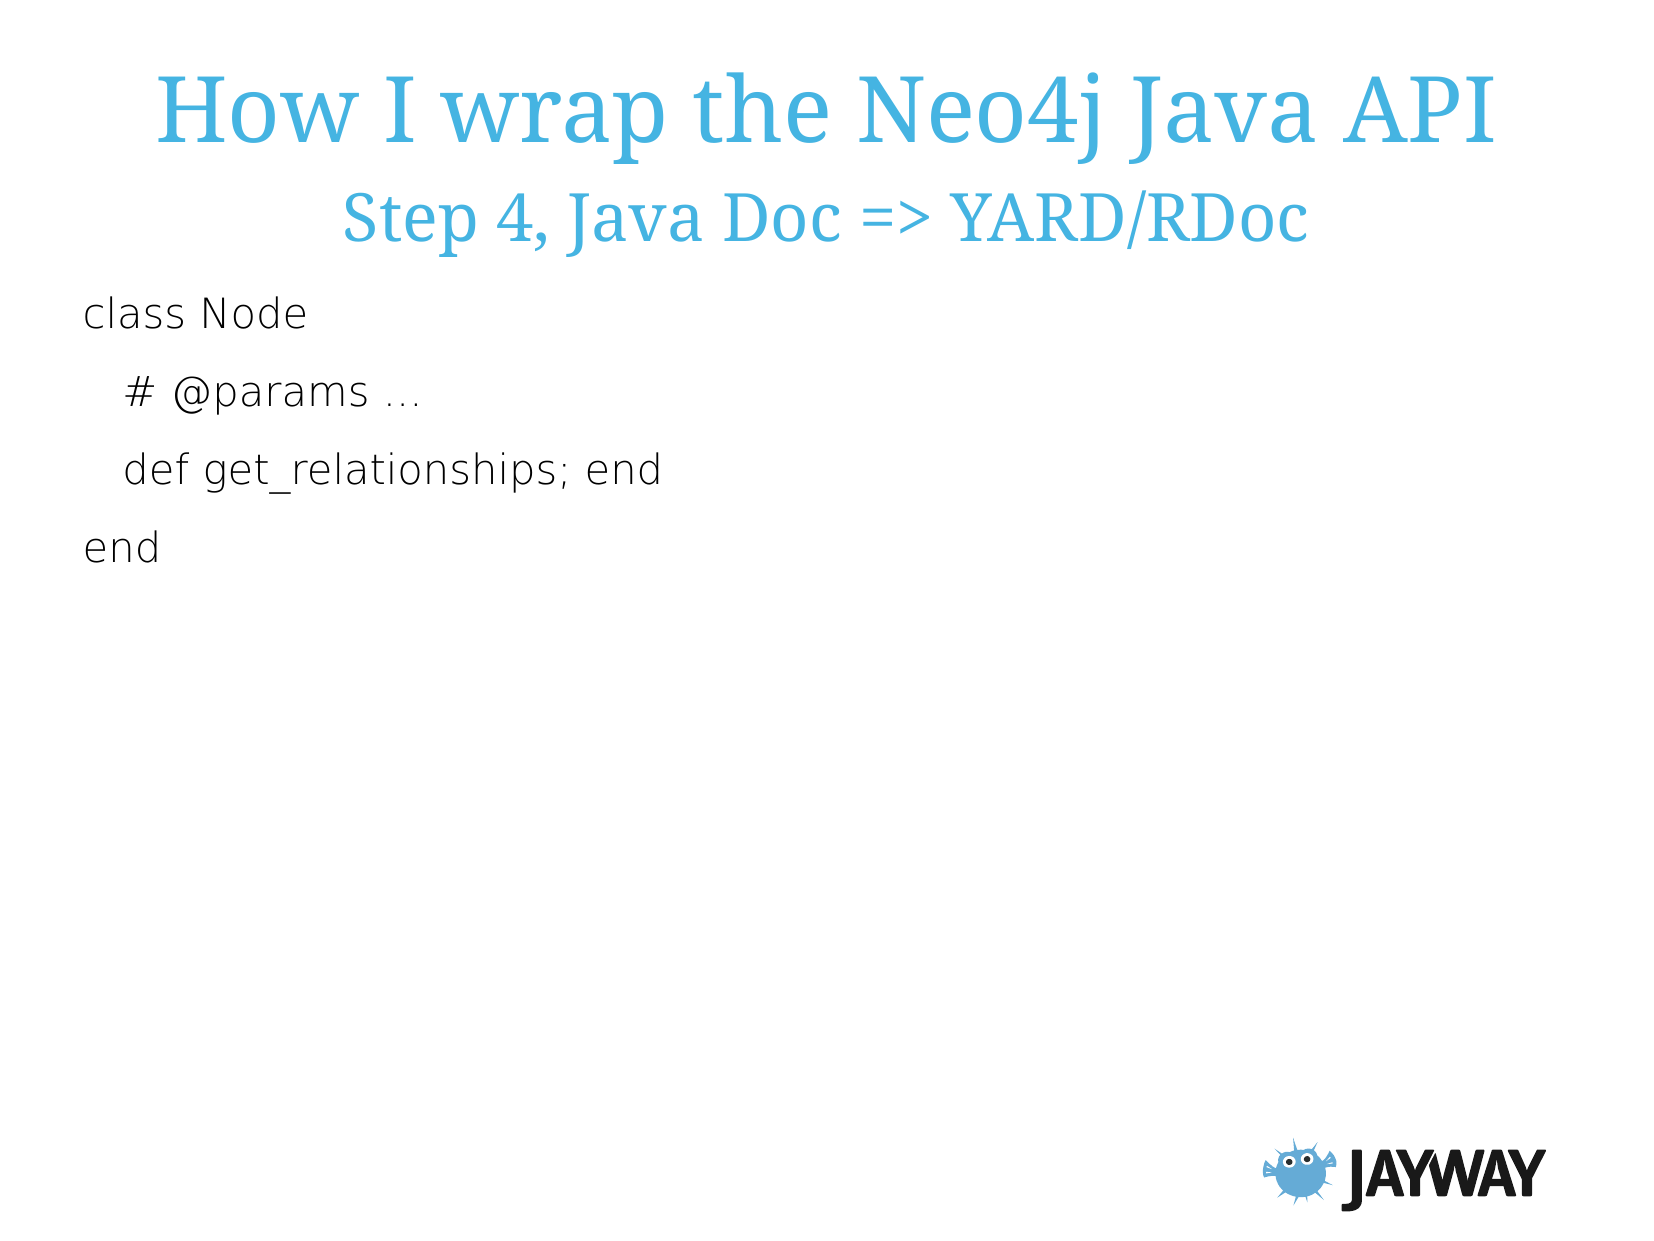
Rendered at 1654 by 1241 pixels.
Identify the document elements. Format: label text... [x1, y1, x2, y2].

title How I wrap the Neo4j Java API Step 4, Java Doc => YARD/RDoc [82, 49, 1571, 257]
list class Node # @params ... def get_relationships; end end [82, 290, 1571, 1109]
